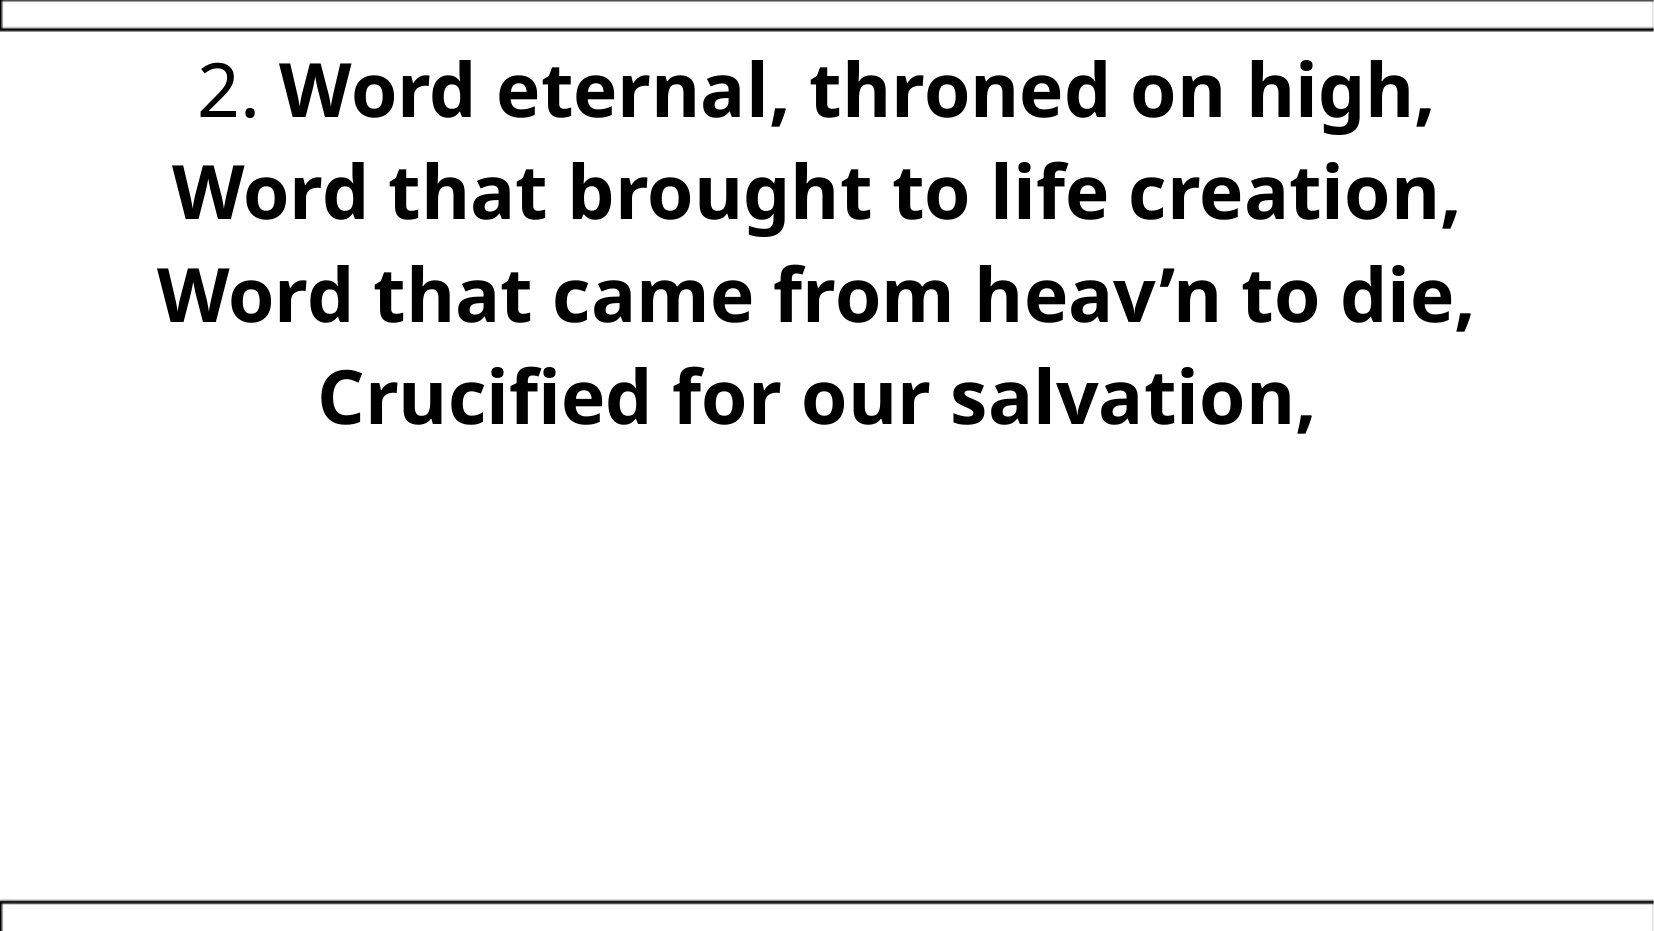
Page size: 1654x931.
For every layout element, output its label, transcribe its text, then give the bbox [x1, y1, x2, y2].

text_box 2. Word eternal, throned on high, Word that brought to life creation, Word that came from heav’n to die, Crucified for our salvation, [105, 30, 1531, 445]
picture [0, 0, 1654, 931]
